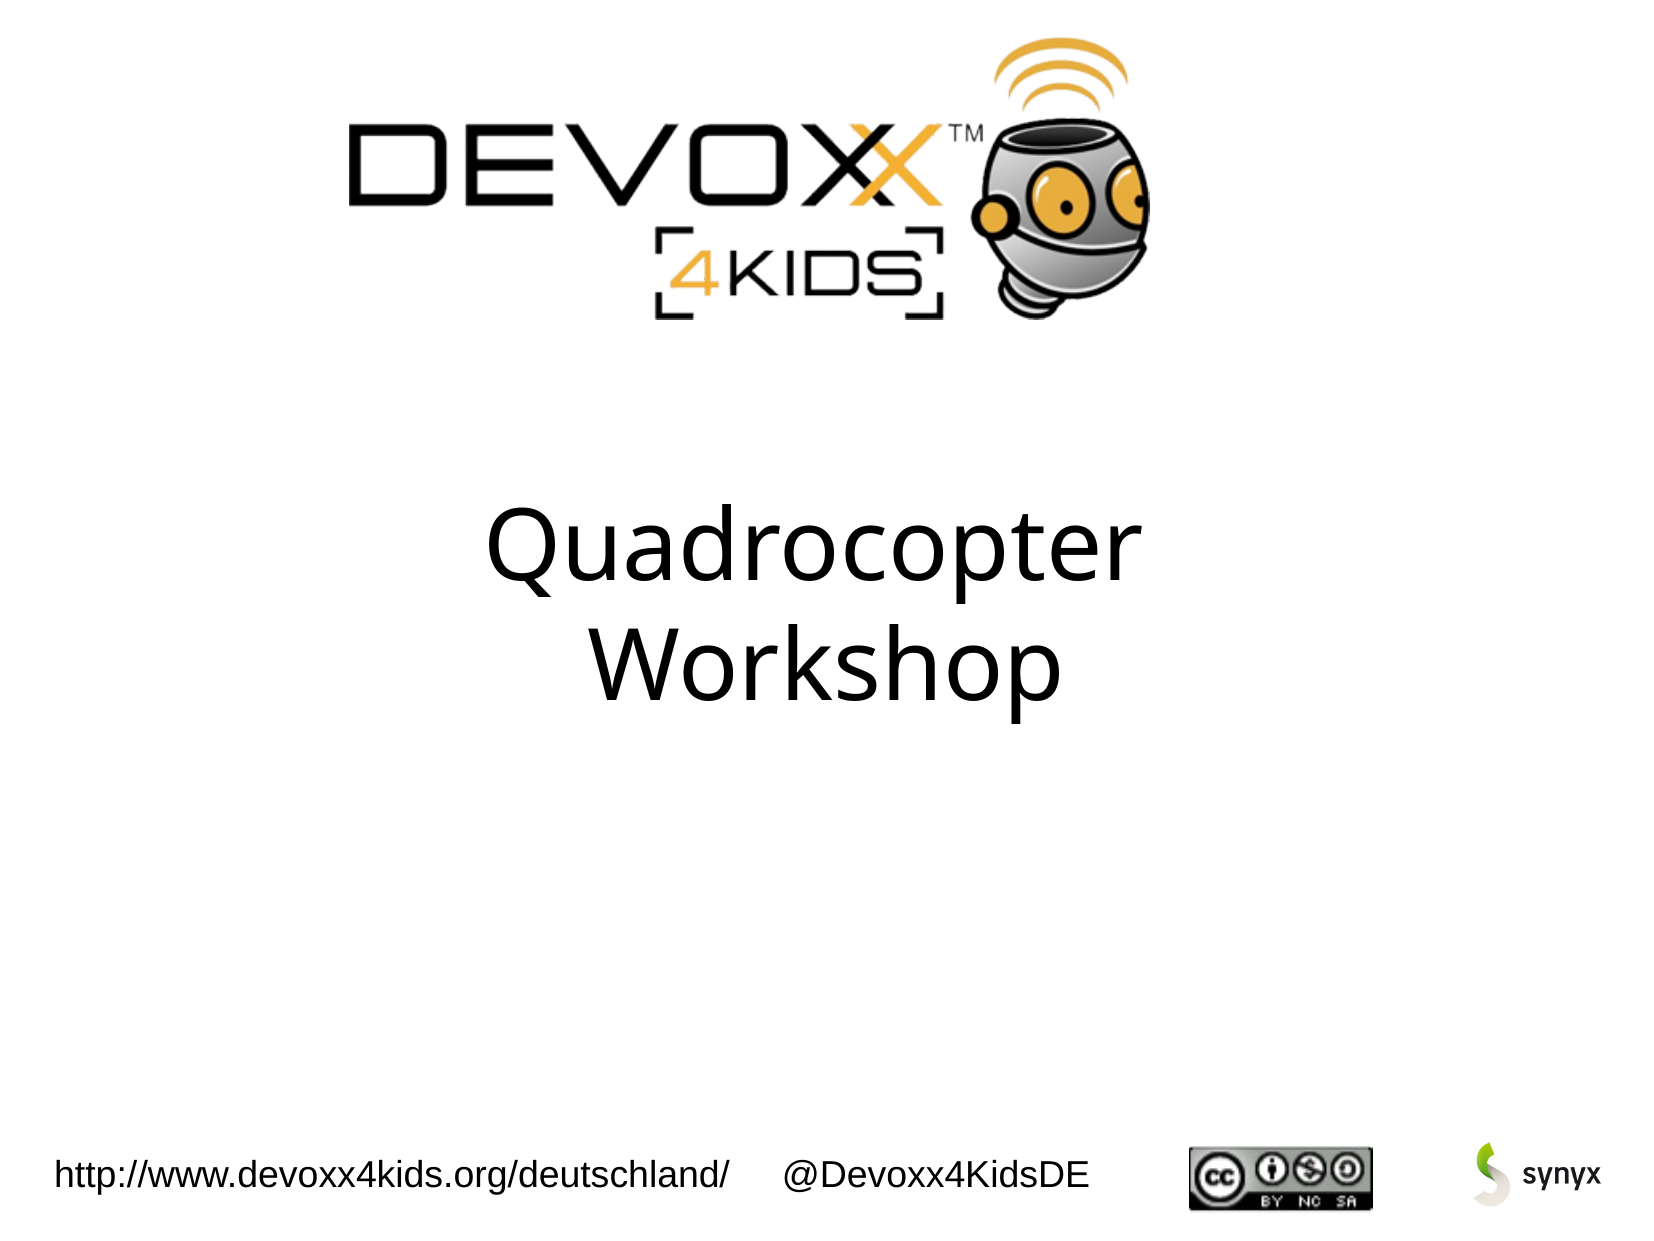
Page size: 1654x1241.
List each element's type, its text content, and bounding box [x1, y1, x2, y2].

title Quadrocopter Workshop [64, 473, 1589, 715]
picture [1455, 1128, 1616, 1223]
picture [349, 37, 1150, 320]
picture [1189, 1146, 1373, 1213]
